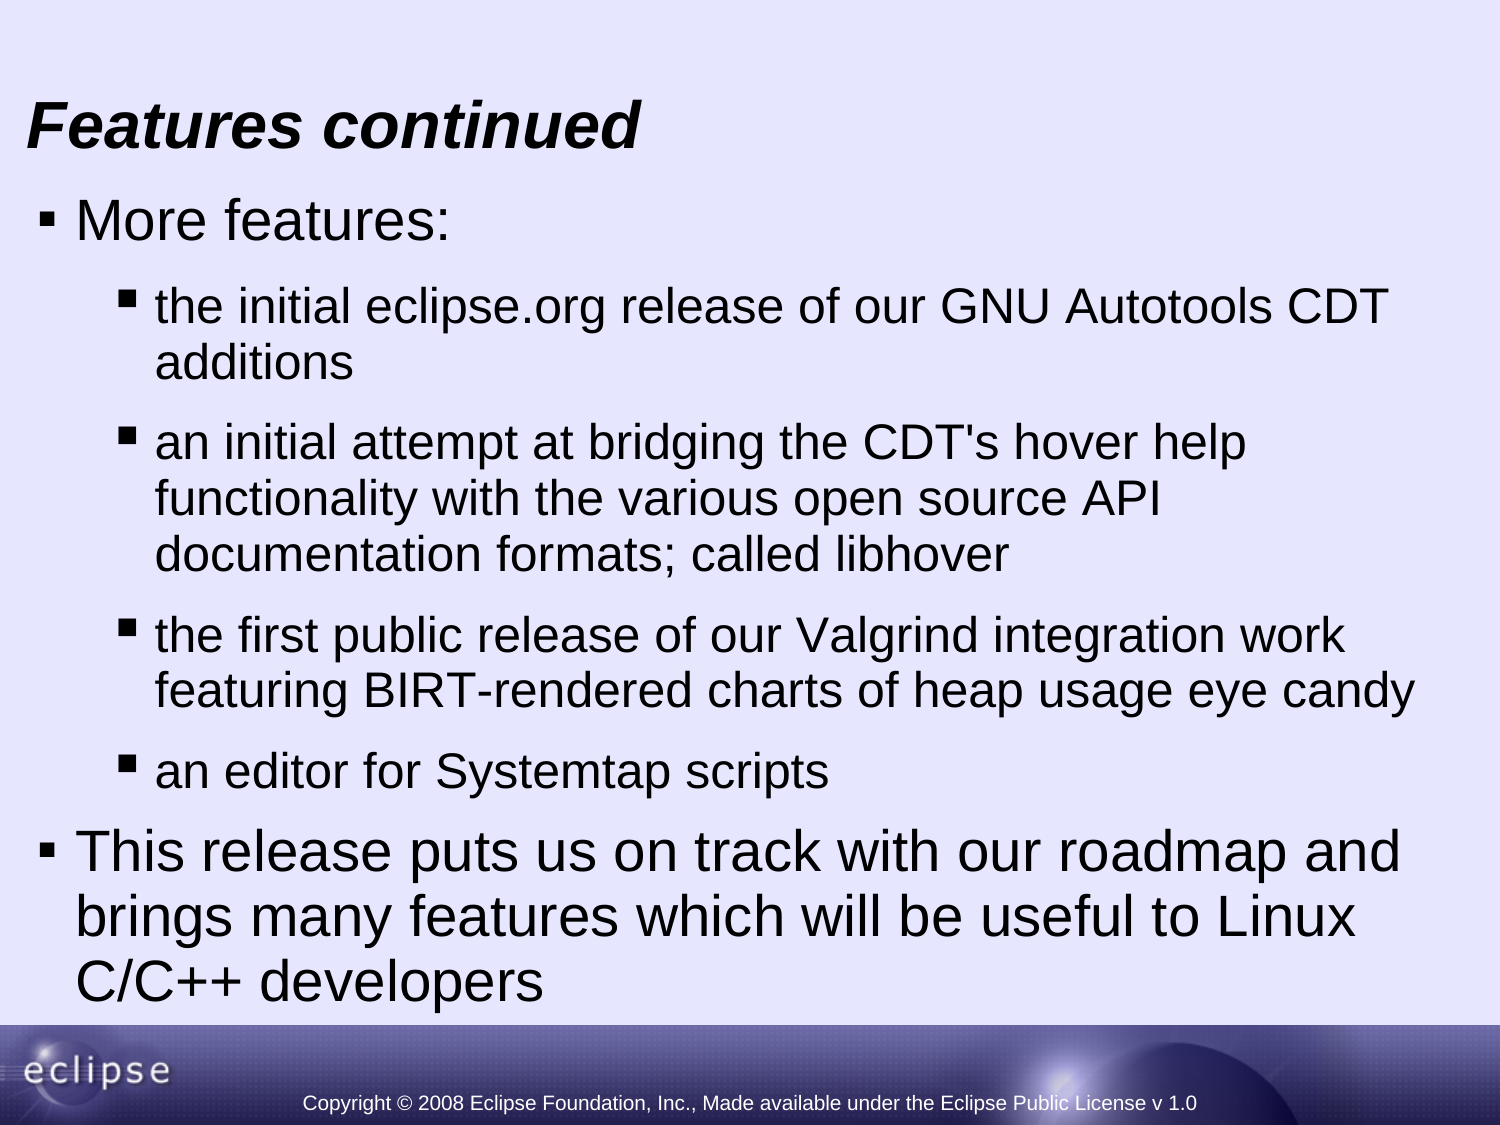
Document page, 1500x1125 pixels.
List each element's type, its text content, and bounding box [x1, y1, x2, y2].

list More features: the initial eclipse.org release of our GNU Autotools CDT additions an initial attempt at bridging the CDT's hover help functionality with the various open source API documentation formats; called libhover the first public release of our Valgrind integration work featuring BIRT-rendered charts of heap usage eye candy an editor for Systemtap scripts This release puts us on track with our roadmap and brings many features which will be useful to Linux C/C++ developers [37, 187, 1463, 1021]
title Features continued [26, 84, 1474, 172]
picture [0, 1025, 1500, 1125]
